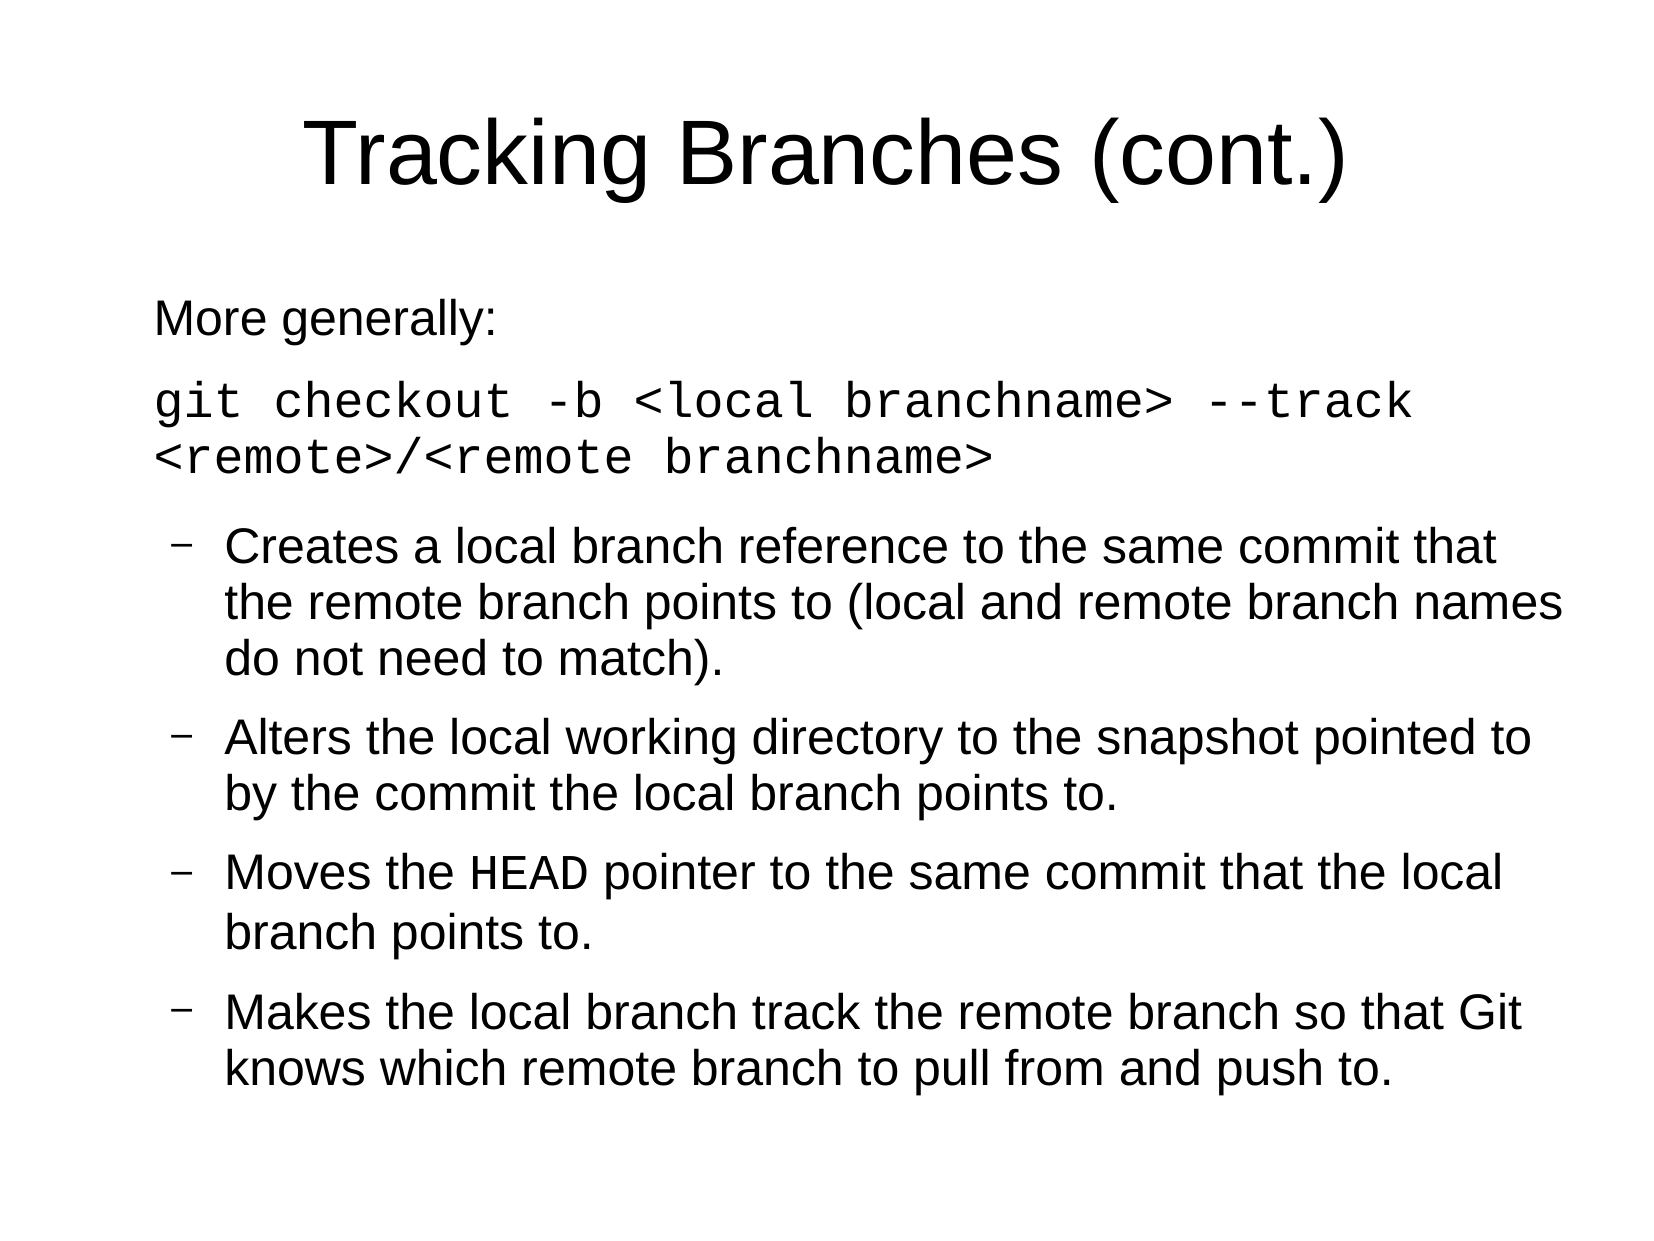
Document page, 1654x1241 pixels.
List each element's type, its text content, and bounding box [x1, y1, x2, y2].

title Tracking Branches (cont.) [82, 49, 1571, 257]
list More generally: git checkout -b <local branchname> --track <remote>/<remote branchname> Creates a local branch reference to the same commit that the remote branch points to (local and remote branch names do not need to match). Alters the local working directory to the snapshot pointed to by the commit the local branch points to. Moves the HEAD pointer to the same commit that the local branch points to. Makes the local branch track the remote branch so that Git knows which remote branch to pull from and push to. [82, 290, 1571, 1109]
